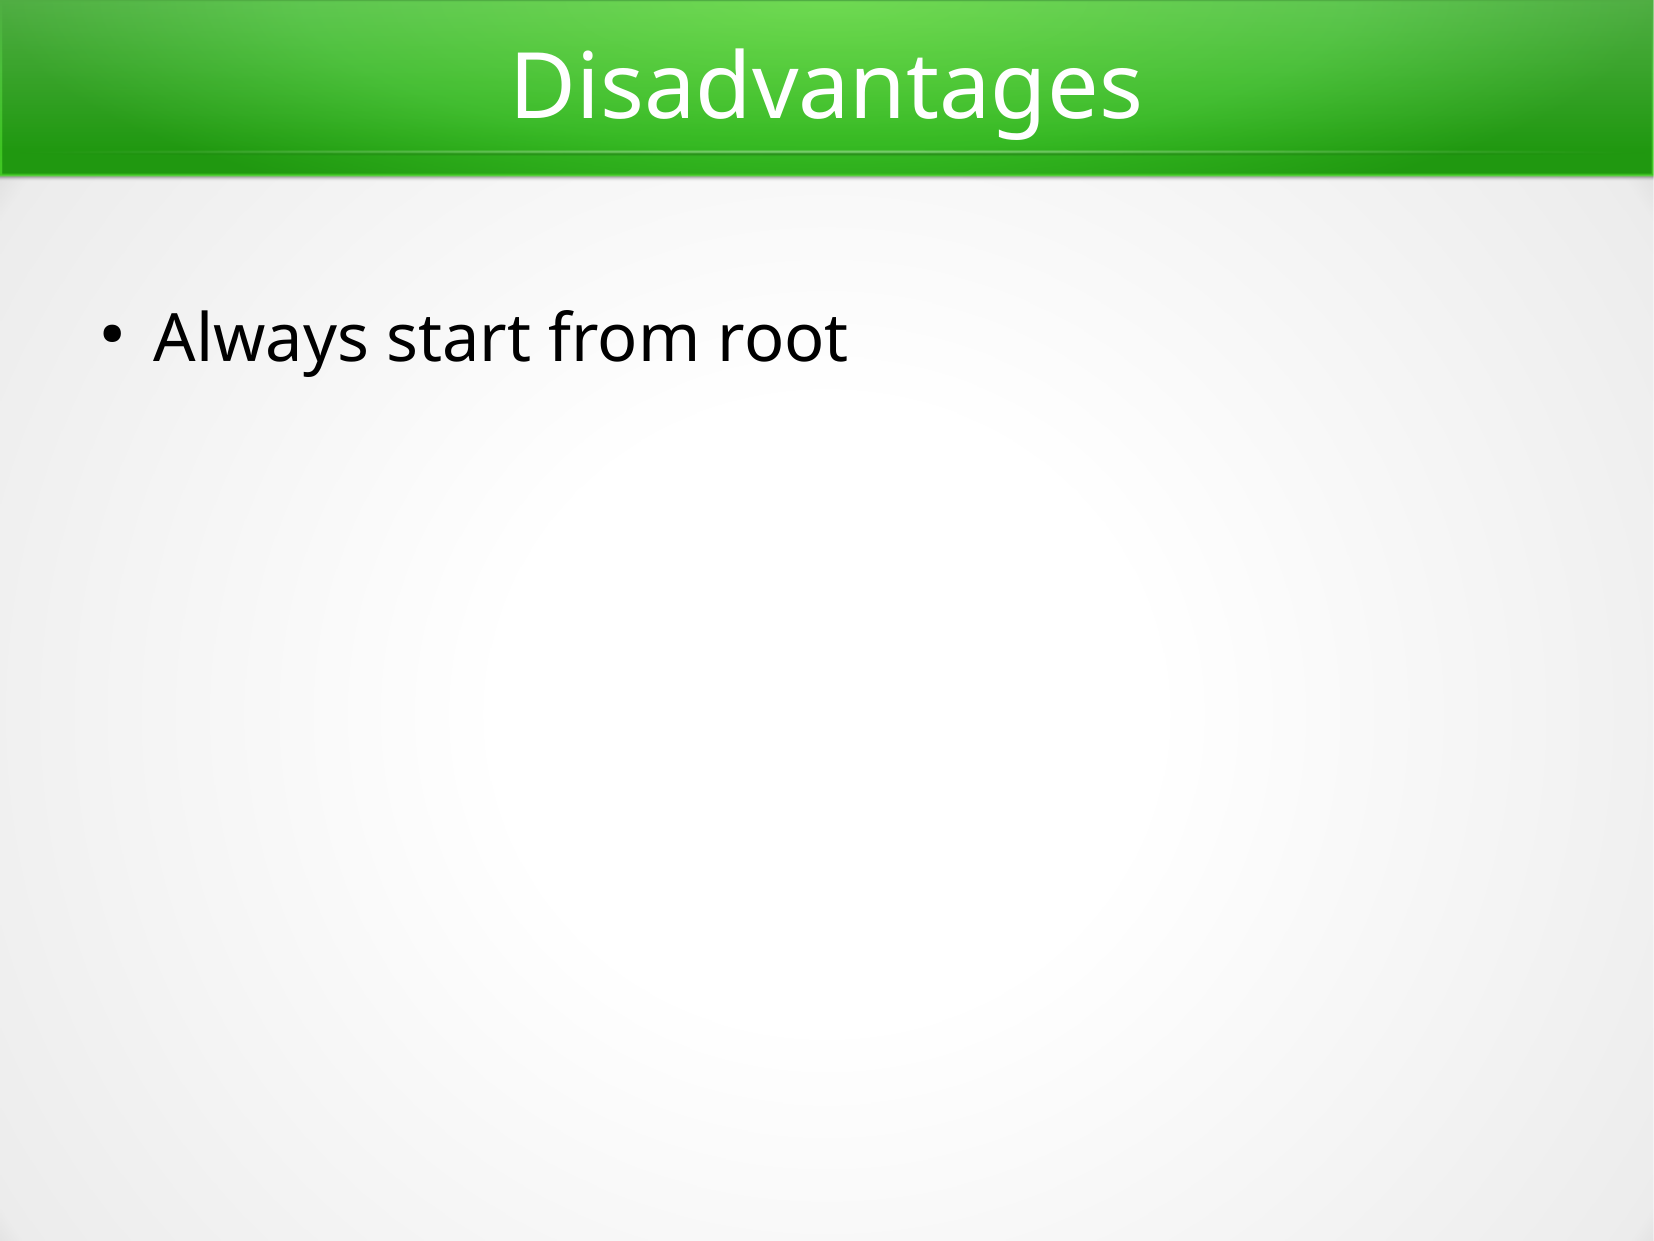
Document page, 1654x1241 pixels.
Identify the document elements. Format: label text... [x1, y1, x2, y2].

picture [0, 0, 1654, 1241]
title Disadvantages [82, 11, 1571, 154]
list Always start from root [82, 290, 1571, 1010]
